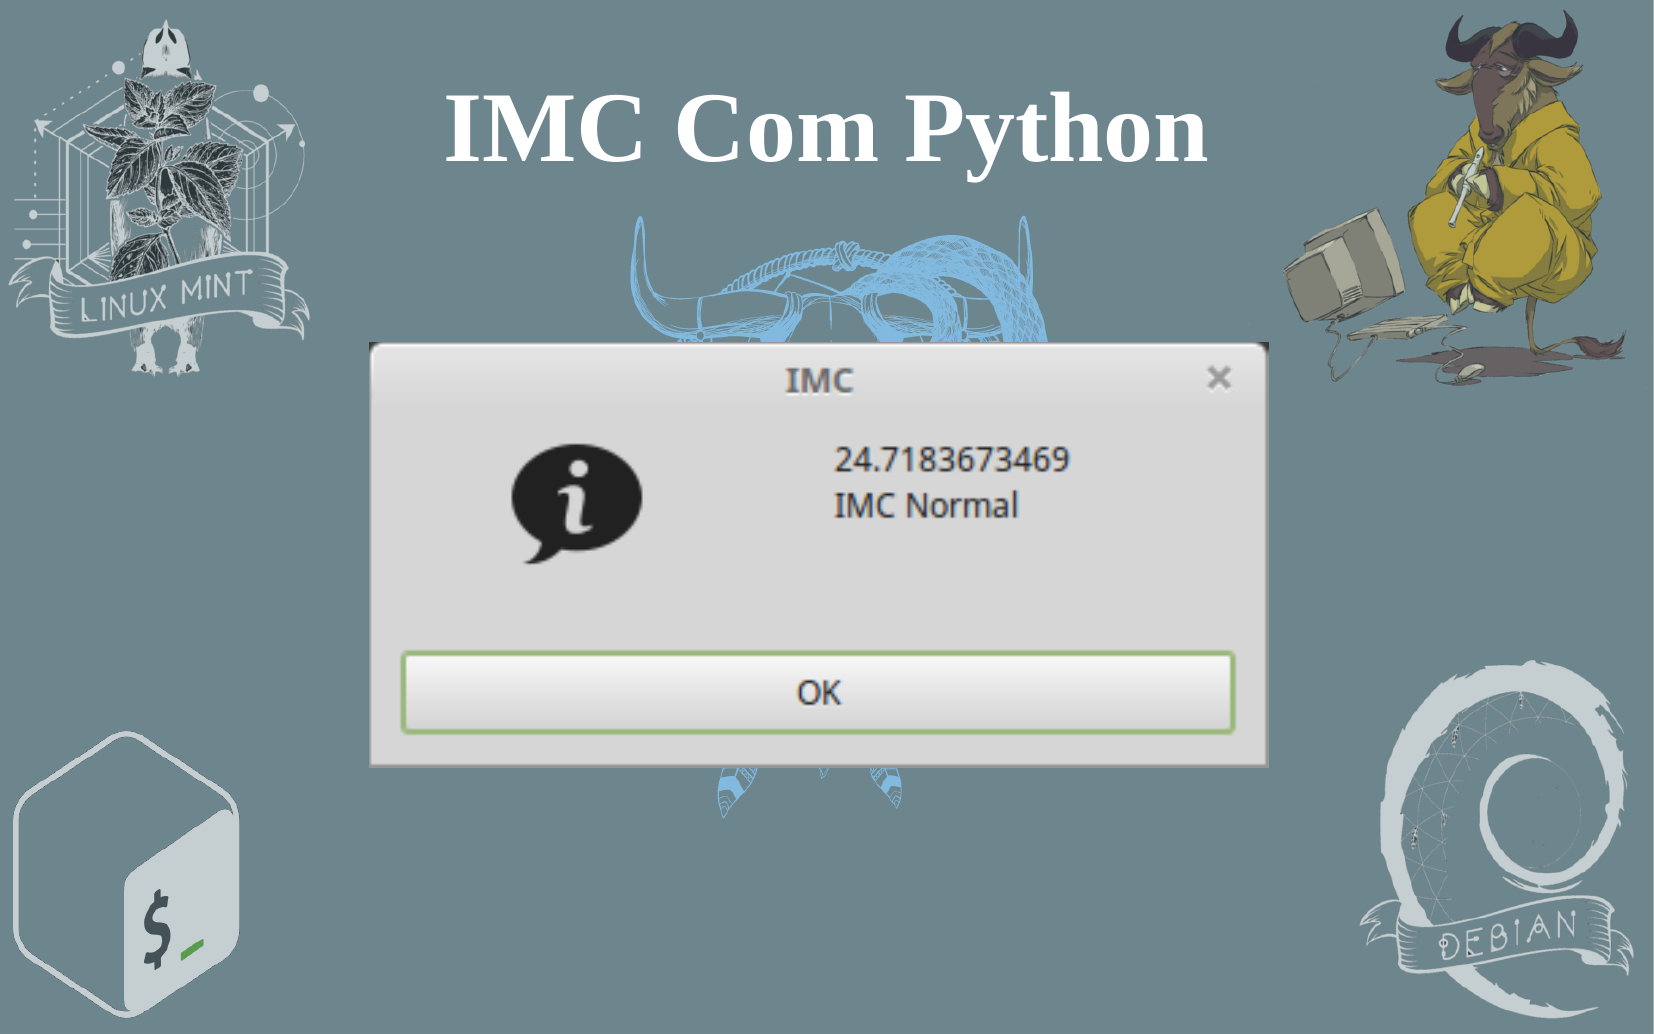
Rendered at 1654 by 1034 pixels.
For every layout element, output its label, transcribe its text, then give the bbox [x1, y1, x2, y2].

title IMC Com Python [82, 41, 1571, 214]
picture [0, 0, 1654, 1034]
